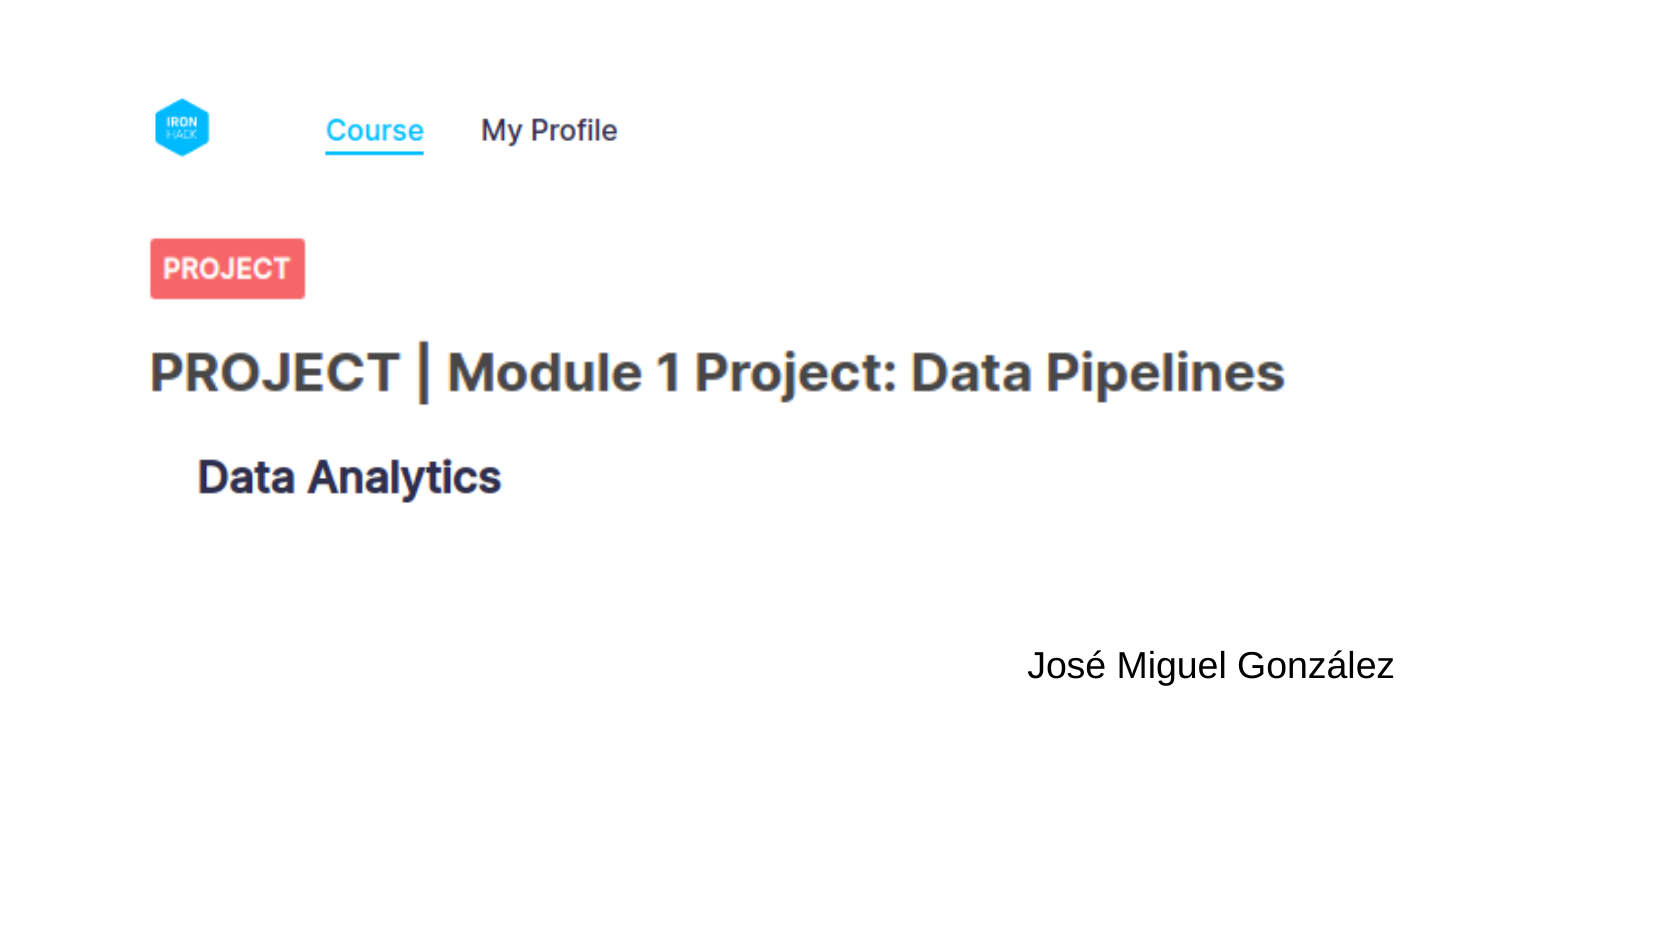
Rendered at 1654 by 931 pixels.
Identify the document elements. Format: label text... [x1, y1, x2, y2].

picture [104, 201, 1345, 514]
text_box José Miguel González [1012, 637, 1538, 821]
picture [138, 74, 635, 188]
